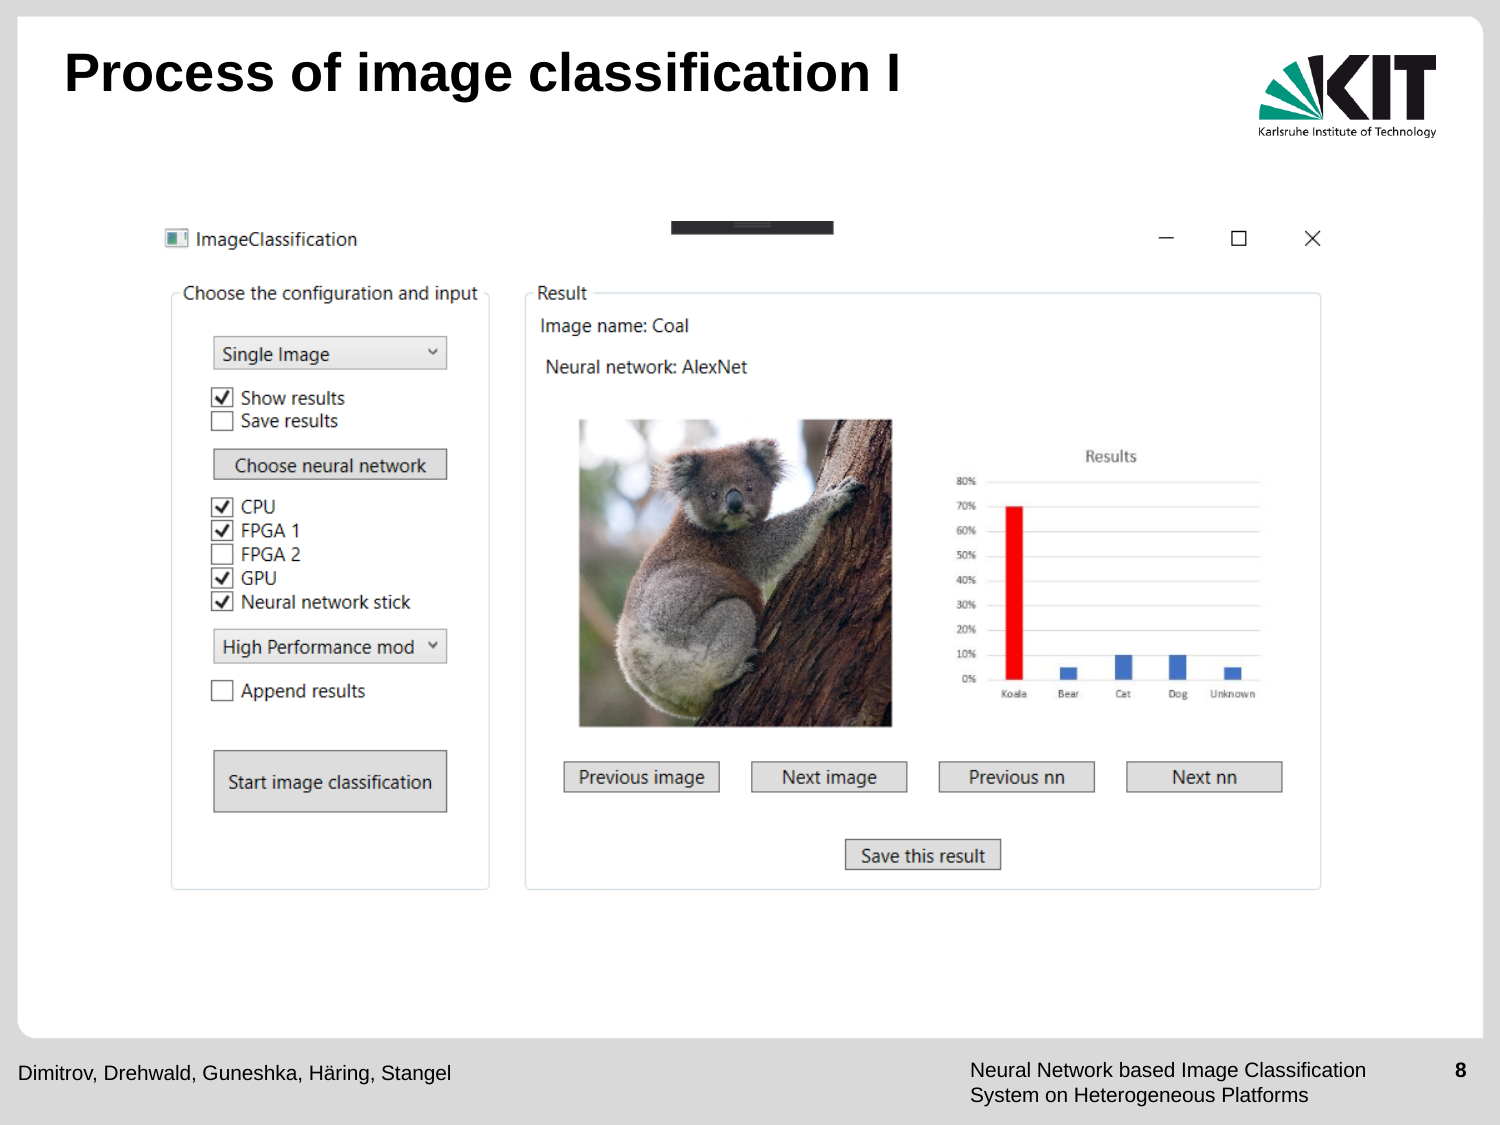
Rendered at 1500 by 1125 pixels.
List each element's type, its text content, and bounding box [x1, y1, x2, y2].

slide_number <number> [1416, 1057, 1467, 1117]
picture [0, 0, 1500, 1125]
slide_number Neural Network based Image Classification System on Heterogeneous Platforms [970, 1057, 1380, 1117]
footer Dimitrov, Drehwald, Guneshka, Häring, Stangel [18, 1059, 934, 1119]
title Process of image classification I [64, 75, 1198, 168]
